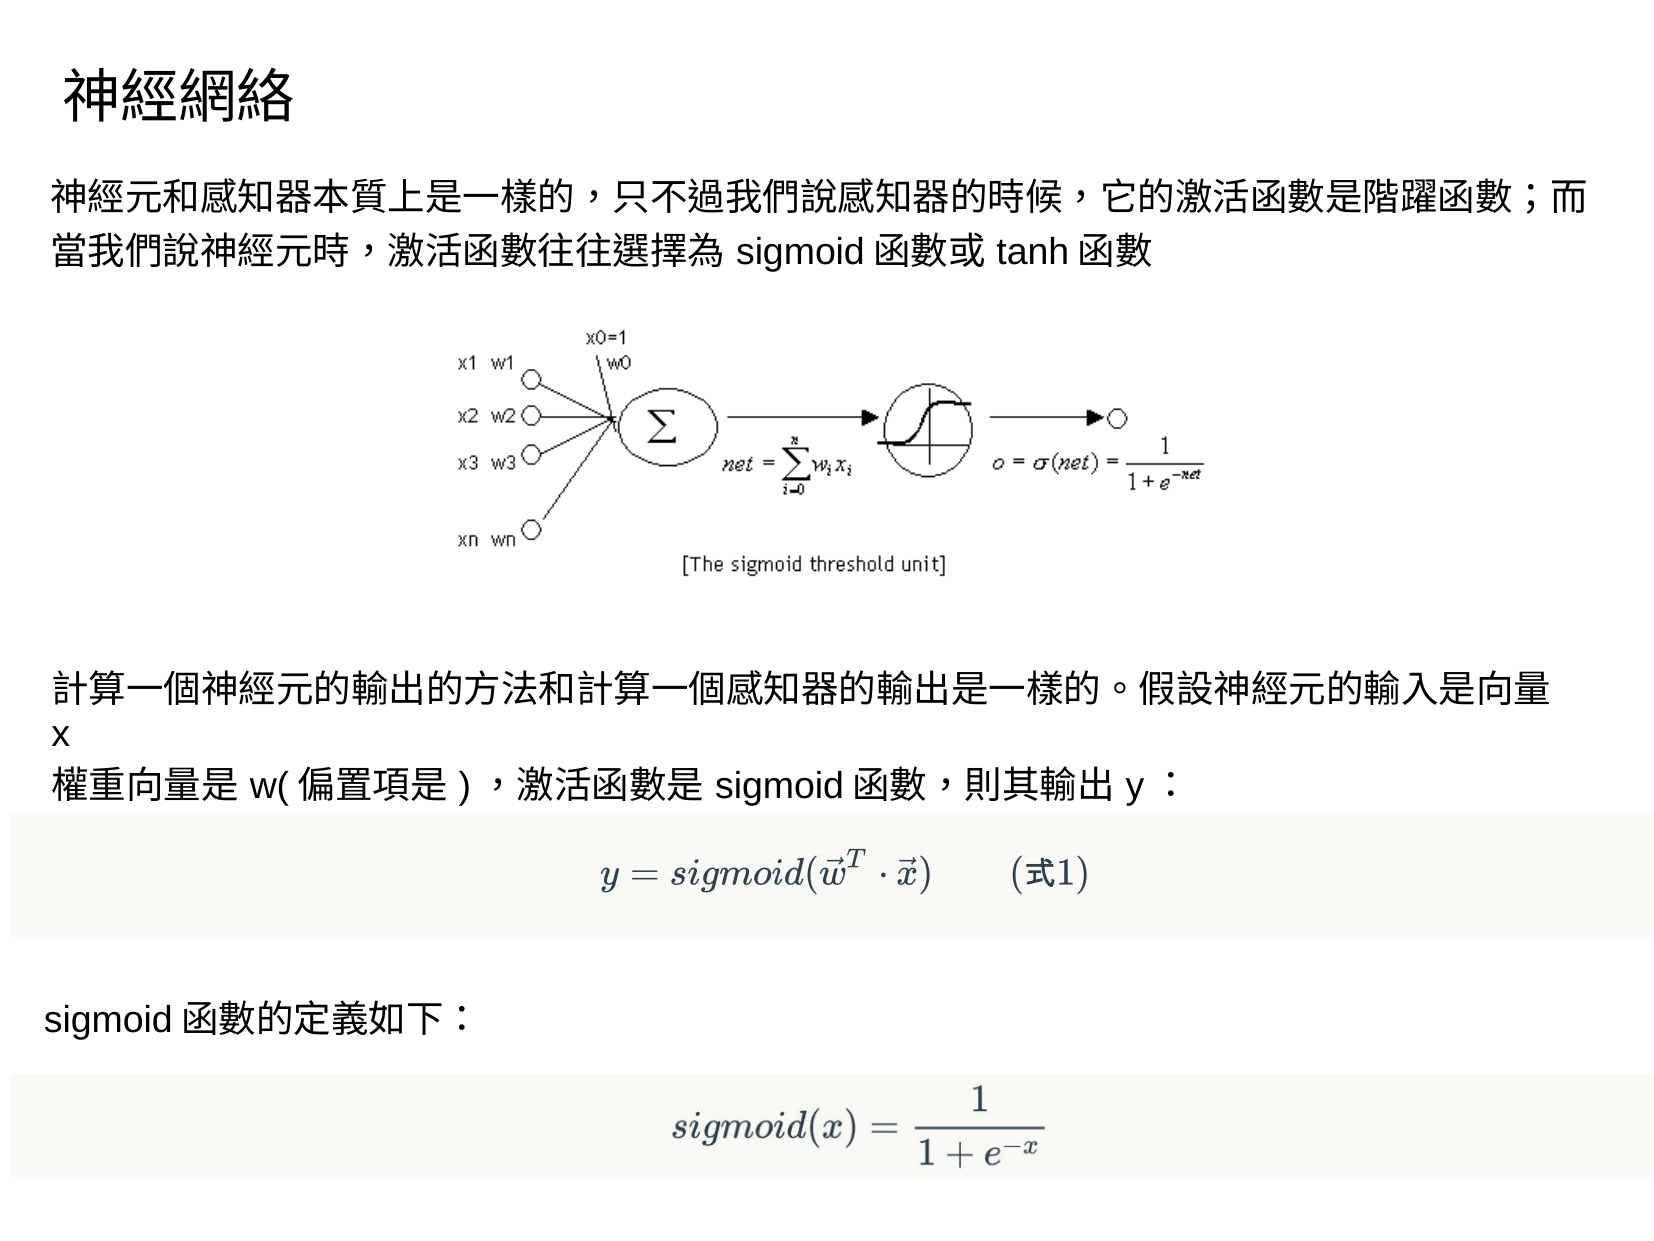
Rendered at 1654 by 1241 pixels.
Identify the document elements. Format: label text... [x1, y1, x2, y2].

picture [11, 1074, 1654, 1177]
picture [11, 814, 1654, 937]
text_box sigmoid函數的定義如下： [29, 981, 497, 1046]
text_box 神經網絡 [47, 42, 863, 210]
picture [437, 307, 1223, 584]
text_box 神經元和感知器本質上是一樣的，只不過我們說感知器的時候，它的激活函數是階躍函數；而當我們說神經元時，激活函數往往選擇為sigmoid函數或tanh函數 [35, 159, 1619, 362]
text_box 計算一個神經元的輸出的方法和計算一個感知器的輸出是一樣的。假設神經元的輸入是向量x 權重向量是w(偏置項是)，激活函數是sigmoid函數，則其輸出y： [36, 651, 1595, 798]
